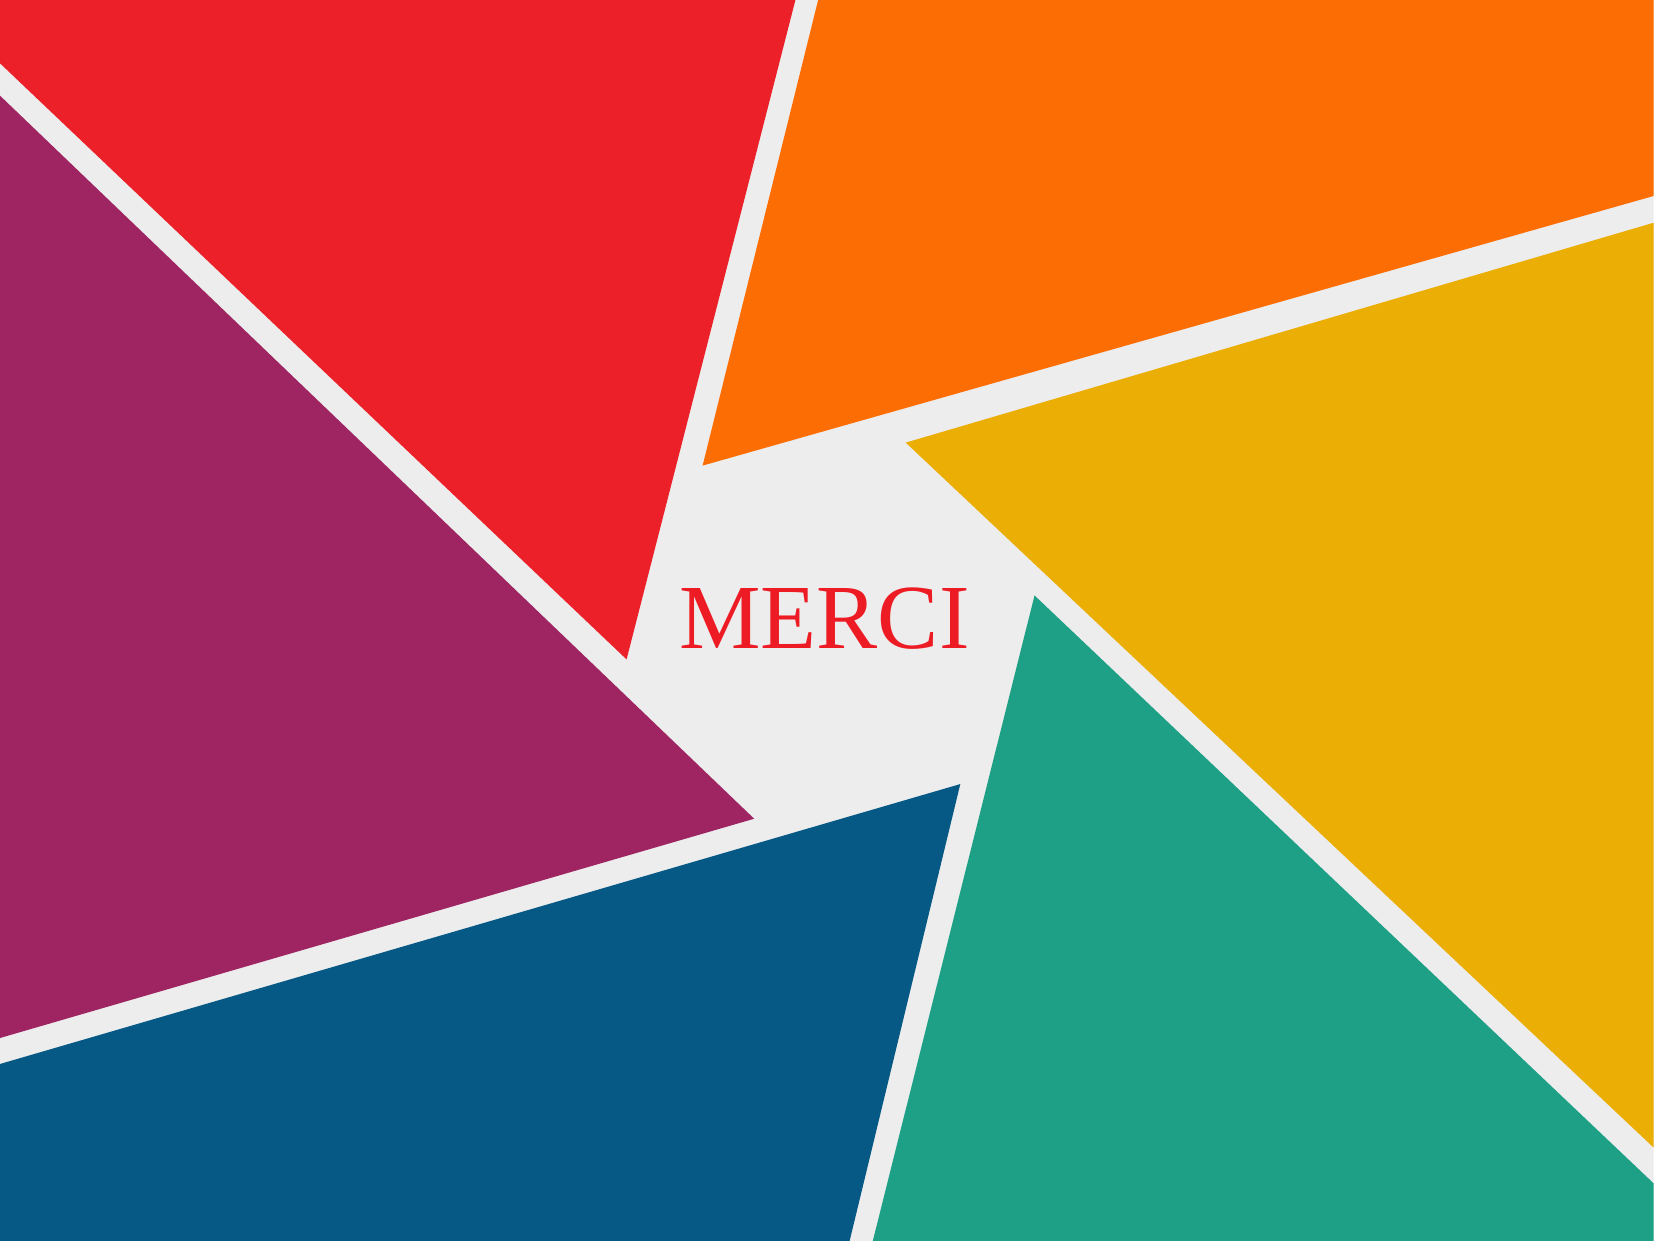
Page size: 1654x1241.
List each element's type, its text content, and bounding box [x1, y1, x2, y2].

list MERCI [614, 566, 1035, 942]
